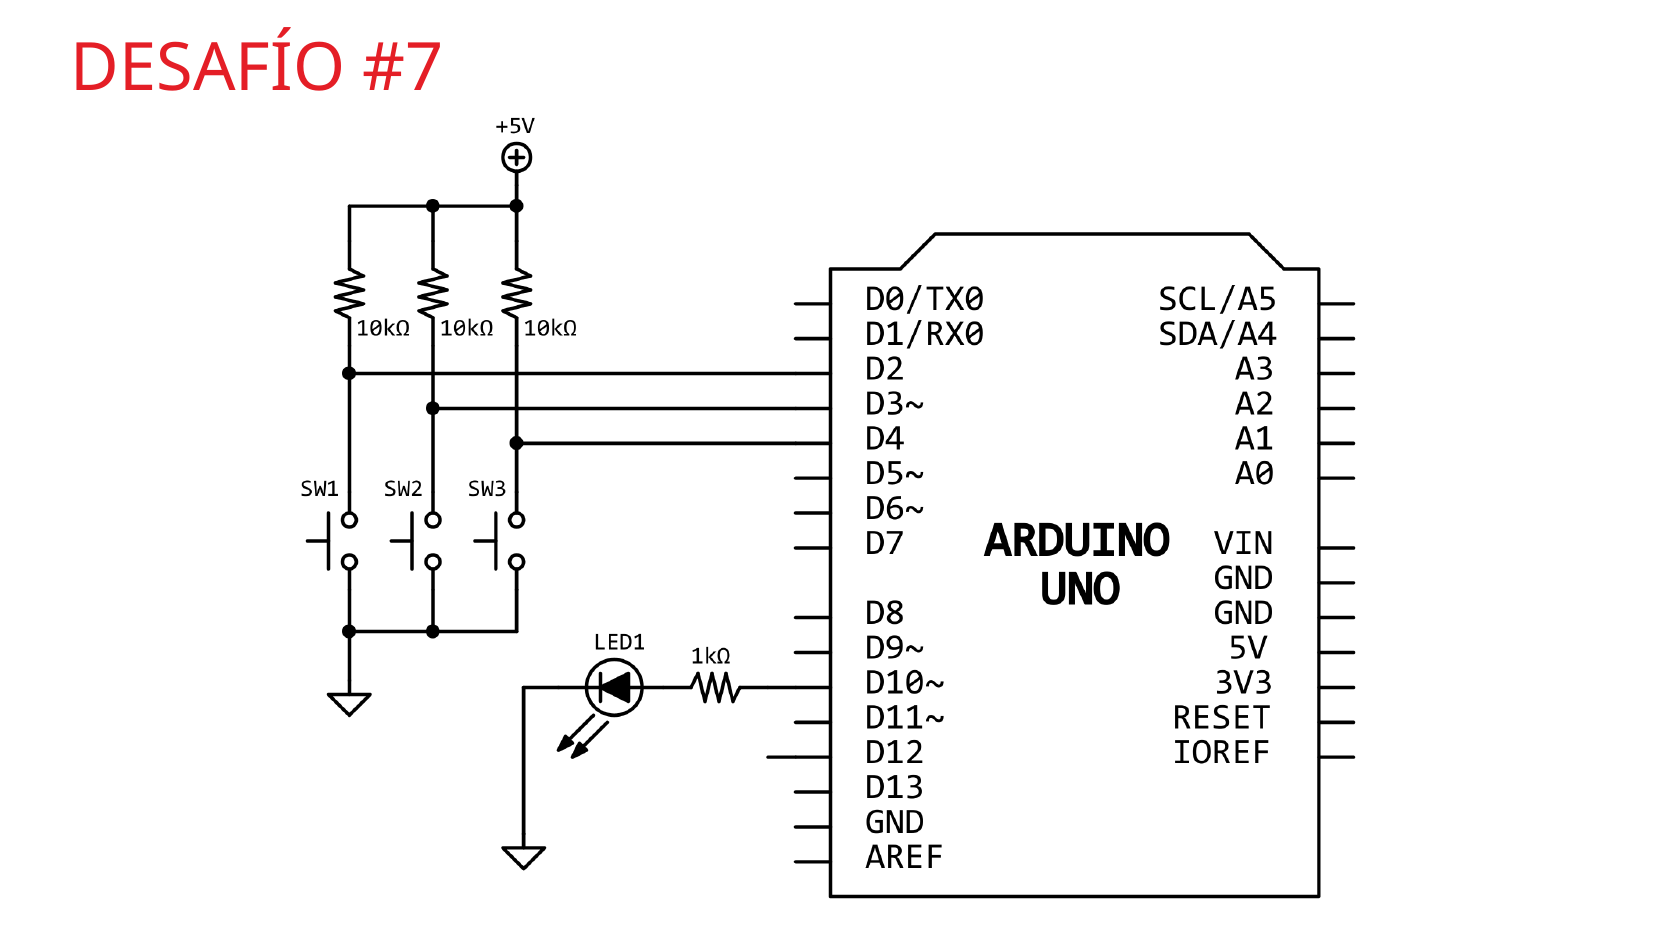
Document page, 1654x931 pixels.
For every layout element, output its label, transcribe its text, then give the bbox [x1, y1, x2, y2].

picture [279, 94, 1374, 917]
title DESAFÍO #7 [70, 11, 1347, 118]
